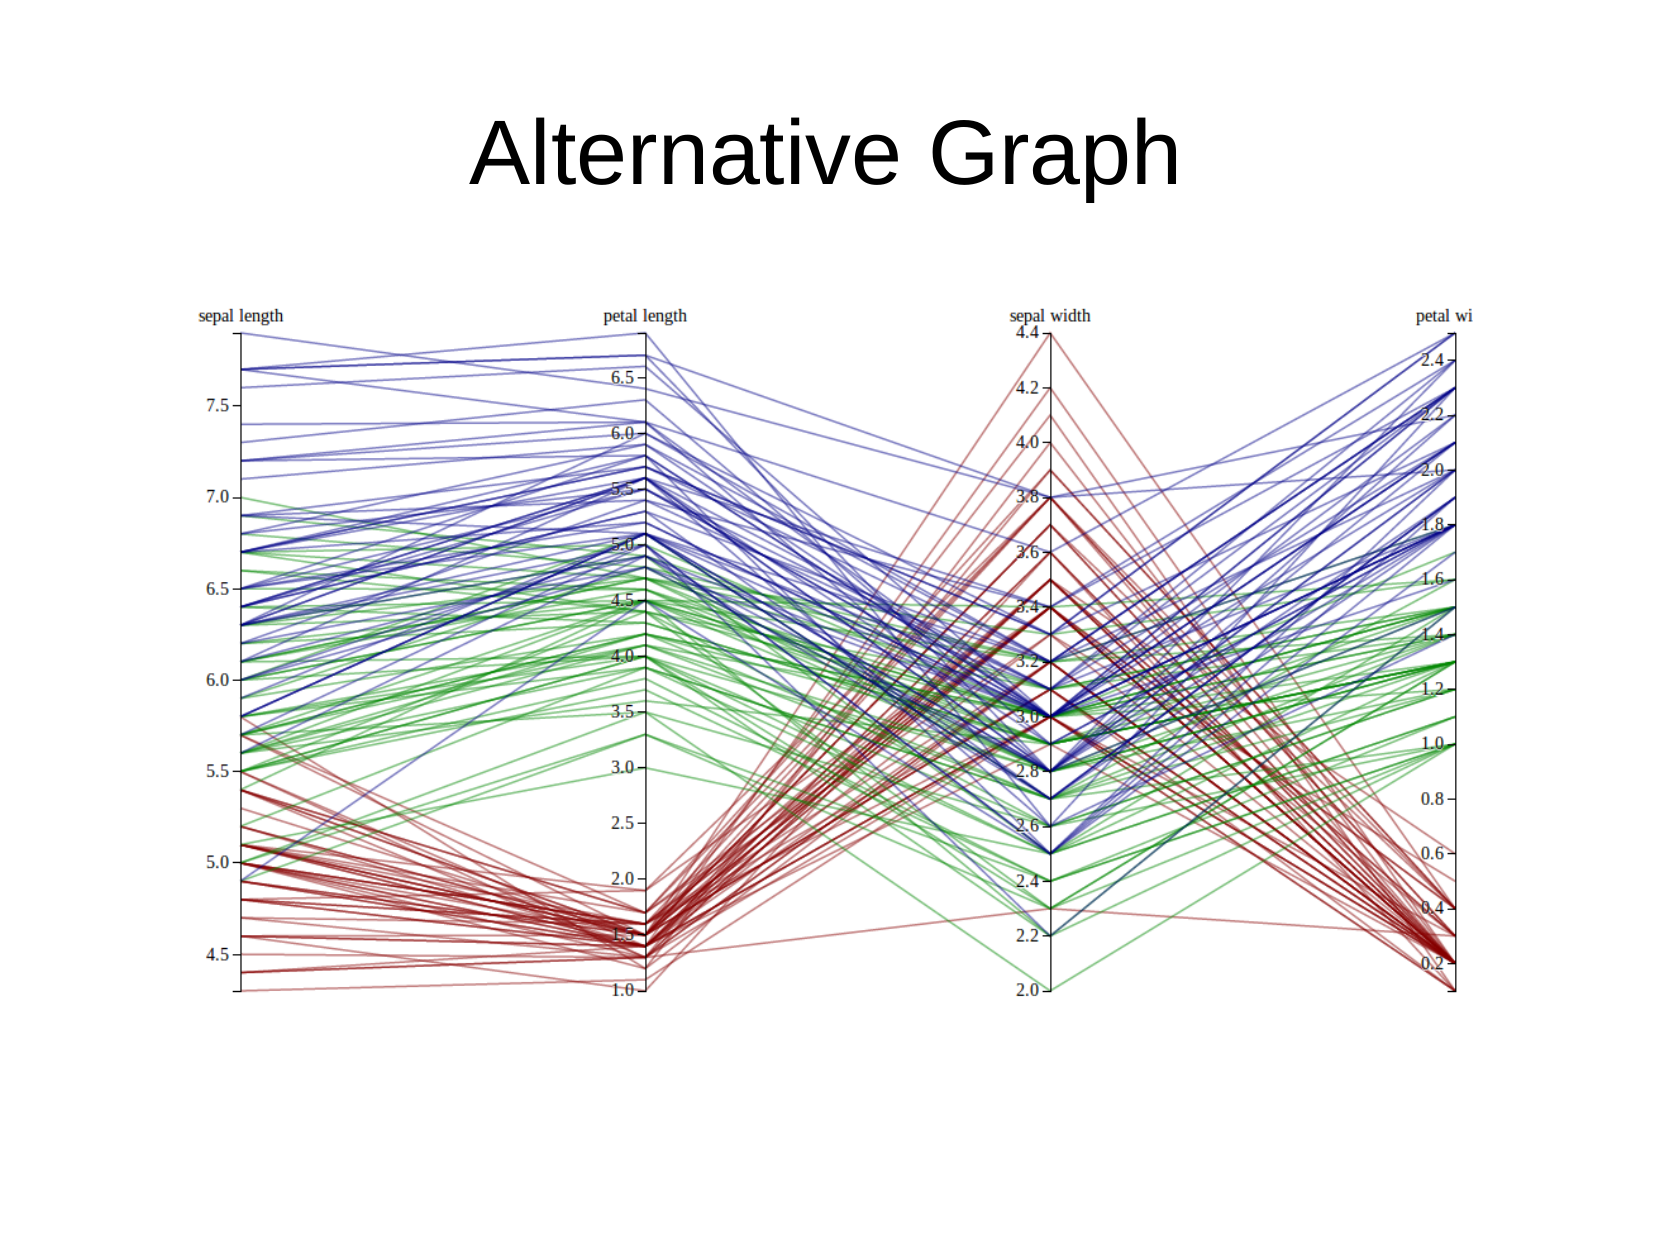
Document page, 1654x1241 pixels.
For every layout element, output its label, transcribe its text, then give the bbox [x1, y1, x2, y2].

picture [181, 290, 1473, 1010]
title Alternative Graph [82, 49, 1571, 257]
